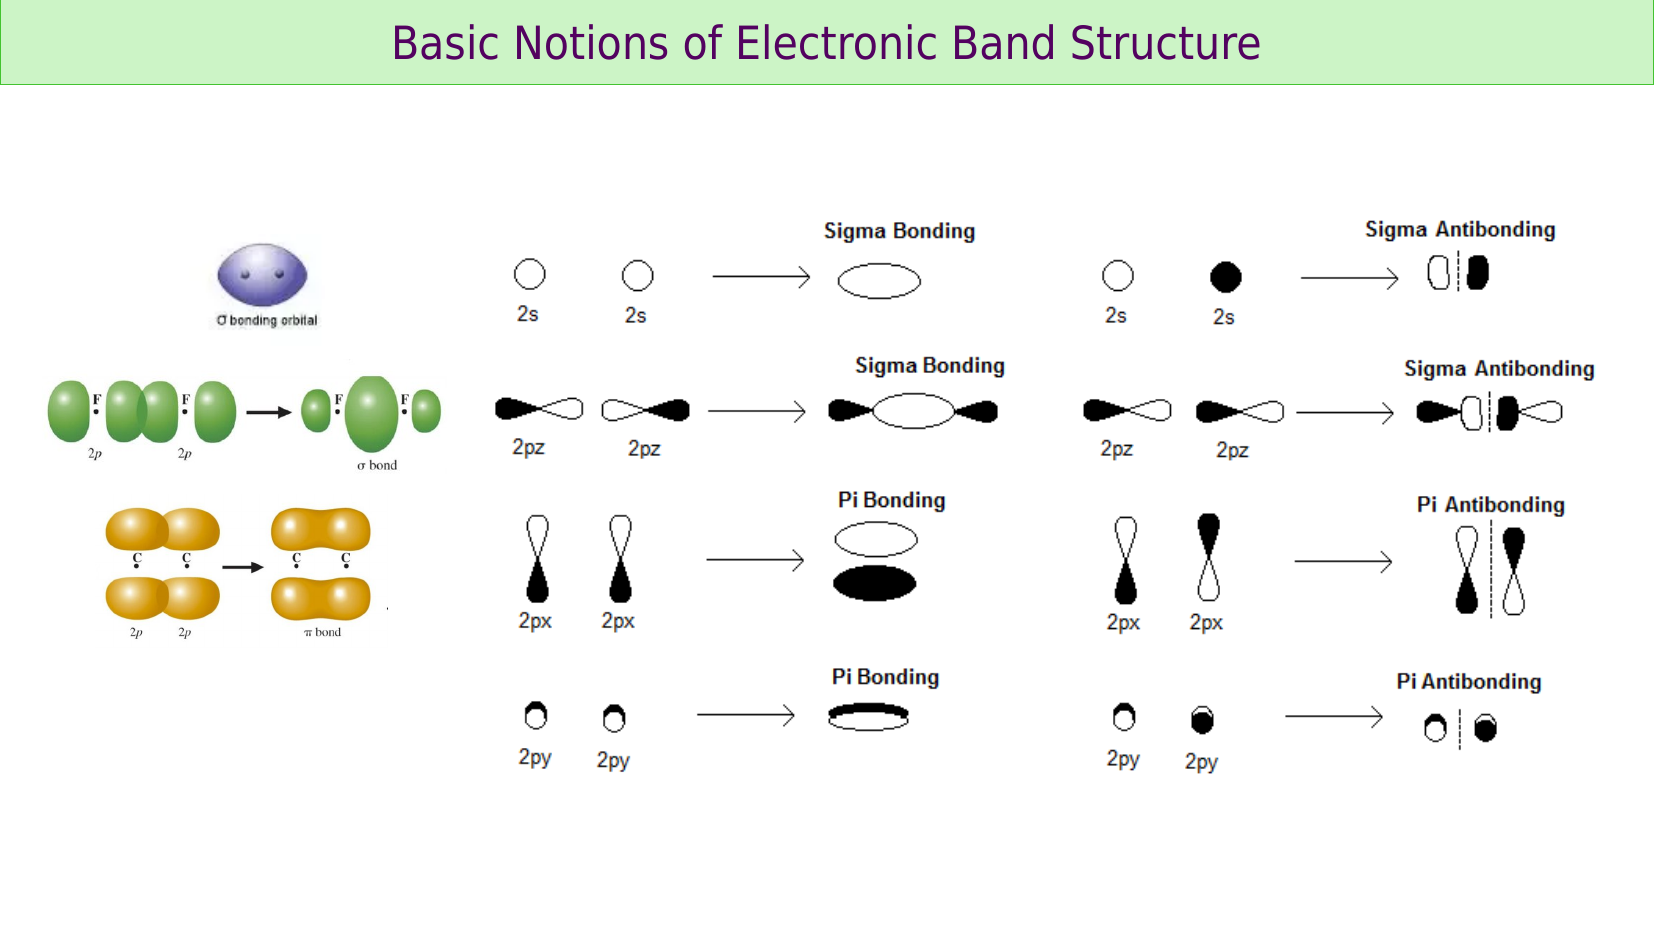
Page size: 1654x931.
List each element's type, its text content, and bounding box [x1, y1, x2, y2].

picture [37, 359, 449, 485]
picture [189, 234, 342, 346]
text_box [0, 0, 1654, 85]
picture [95, 494, 388, 648]
picture [455, 182, 1633, 819]
text_box Basic Notions of Electronic Band Structure [376, 9, 1278, 78]
